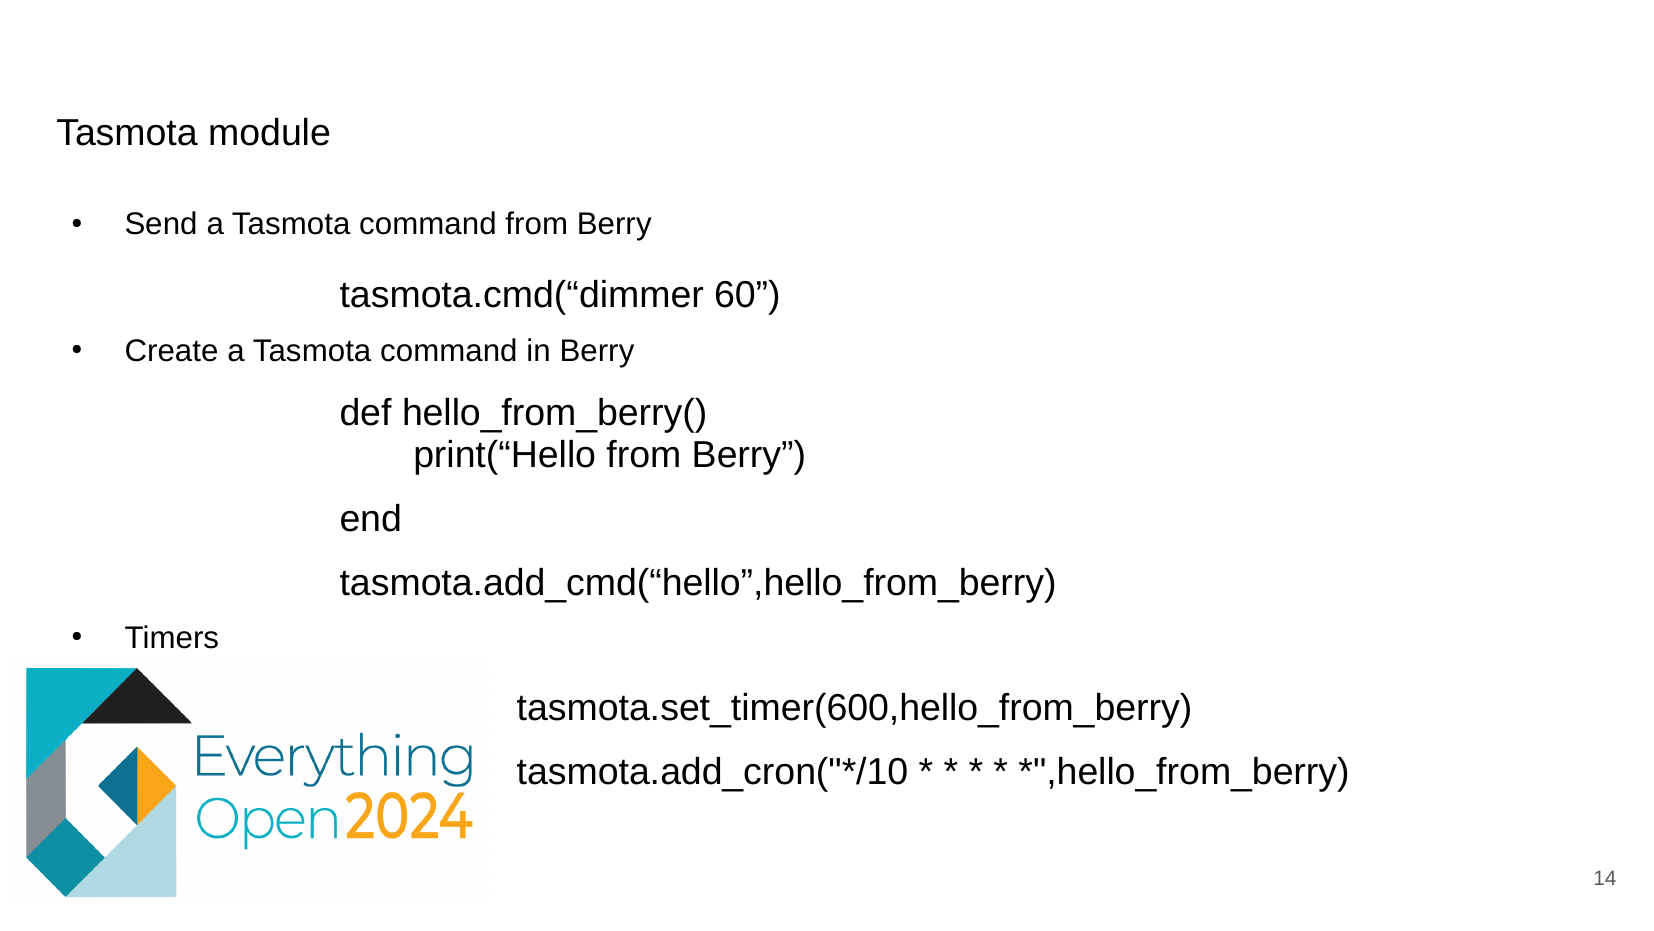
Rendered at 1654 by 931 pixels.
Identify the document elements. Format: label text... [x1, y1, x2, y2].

list Send a Tasmota command from Berry Create a Tasmota command in Berry Timers [53, 206, 1595, 825]
picture [8, 655, 492, 907]
text_box tasmota.cmd(“dimmer 60”) [324, 265, 945, 365]
text_box tasmota.set_timer(600,hello_from_berry) tasmota.add_cron("*/10 * * * * *",hello_from_berry) [501, 679, 1477, 857]
title Tasmota module [56, 80, 1598, 184]
text_box def hello_from_berry() print(“Hello from Berry”) end tasmota.add_cmd(“hello”,hello_from_berry) [324, 383, 1241, 653]
